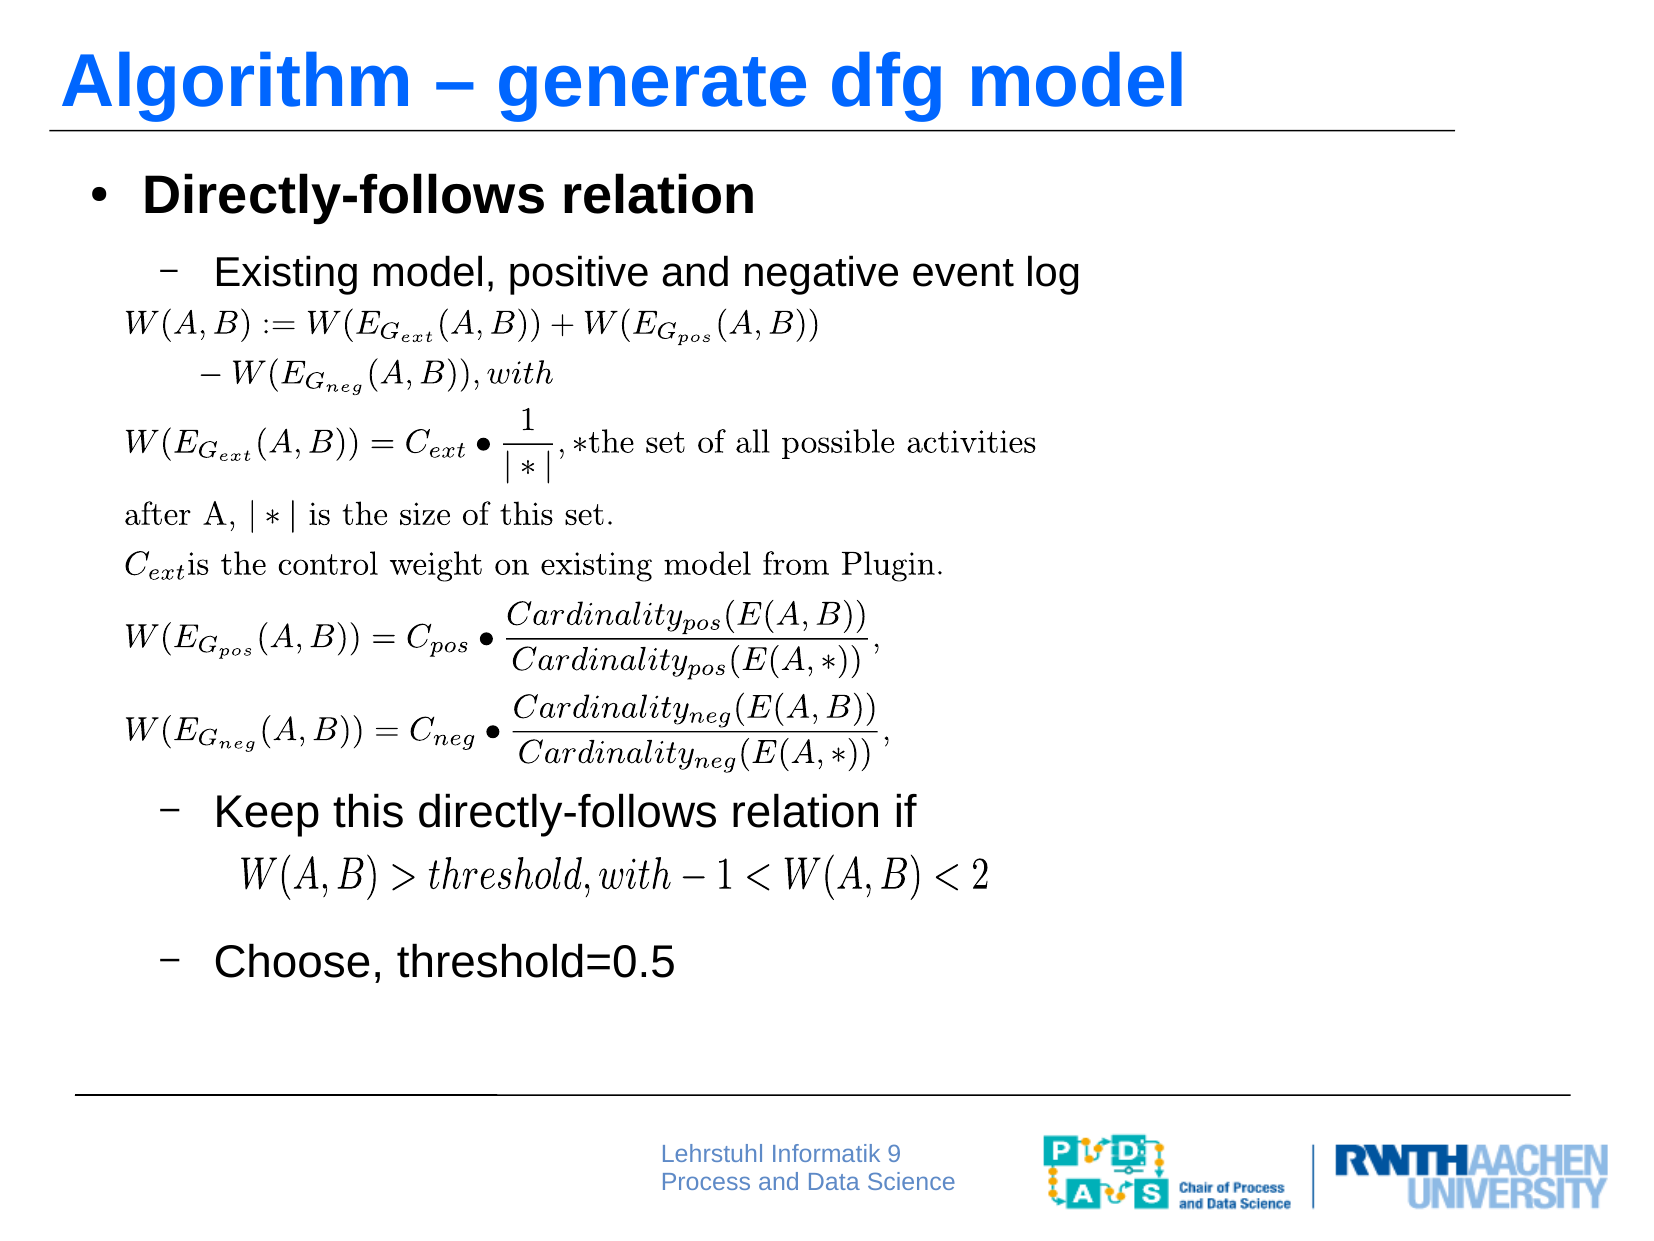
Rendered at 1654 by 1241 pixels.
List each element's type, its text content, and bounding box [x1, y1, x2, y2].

title Algorithm – generate dfg model [60, 30, 1549, 131]
picture [1005, 1090, 1647, 1241]
text_box [123, 308, 1037, 773]
text_box [238, 854, 990, 901]
list Directly-follows relation Existing model, positive and negative event log Keep this directly-follows relation if Choose, threshold=0.5 [71, 165, 1561, 1021]
